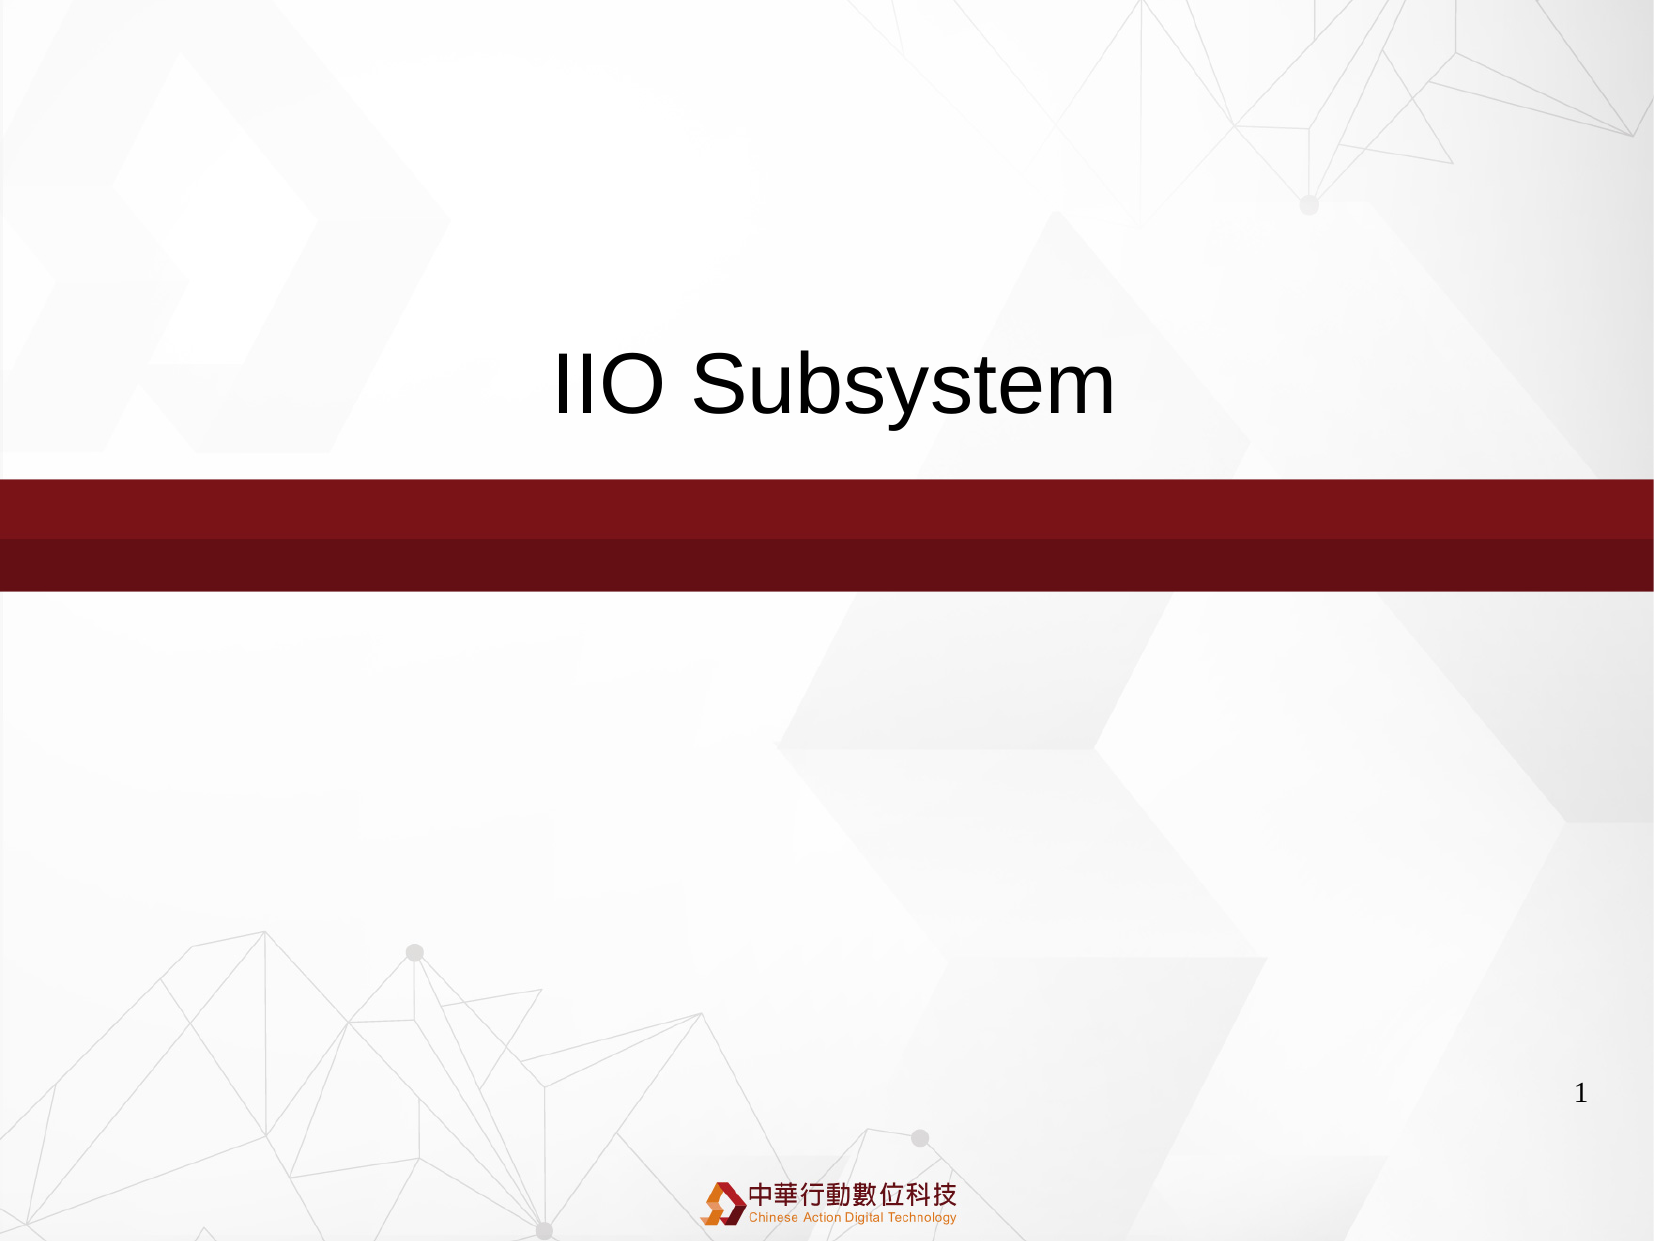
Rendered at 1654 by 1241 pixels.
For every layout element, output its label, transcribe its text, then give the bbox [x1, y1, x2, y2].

picture [0, 0, 1654, 1241]
title IIO Subsystem [243, 324, 1426, 443]
